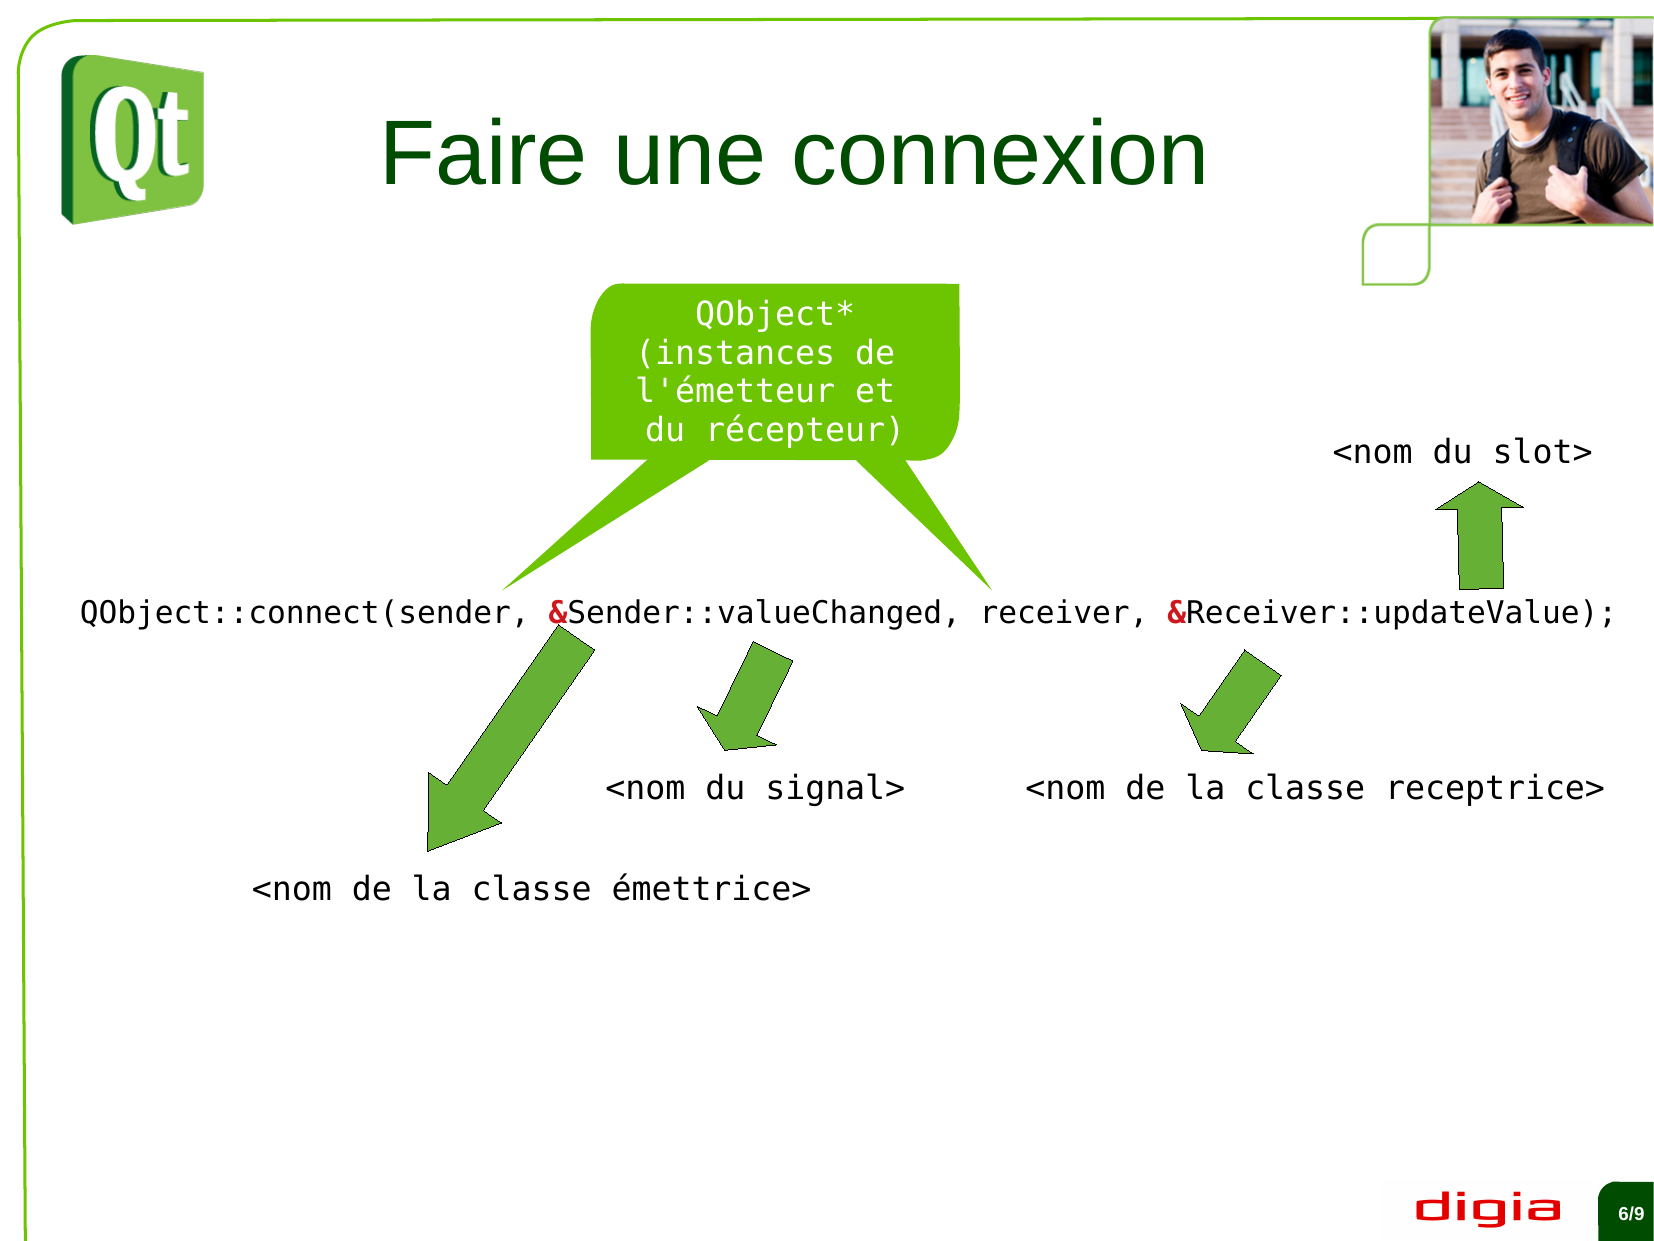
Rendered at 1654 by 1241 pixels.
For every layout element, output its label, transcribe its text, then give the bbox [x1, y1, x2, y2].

picture [1380, 1179, 1596, 1241]
picture [61, 55, 204, 225]
text_box [501, 460, 709, 591]
text_box [1180, 649, 1282, 754]
text_box [697, 641, 793, 751]
picture [1338, 5, 1654, 306]
text_box <nom de la classe émettrice> [237, 862, 847, 916]
title Faire une connexion [257, 49, 1333, 257]
text_box [427, 624, 595, 852]
text_box [1435, 481, 1524, 590]
text_box [856, 461, 993, 591]
text_box QObject::connect(sender, &Sender::valueChanged, receiver, &Receiver::updateValue); [64, 586, 1633, 638]
text_box <nom de la classe receptrice> [1010, 761, 1641, 815]
text_box <nom du signal> [590, 761, 945, 815]
text_box <nom du slot> [1317, 425, 1628, 479]
text_box QObject* (instances de l'émetteur et du récepteur) [590, 283, 961, 461]
